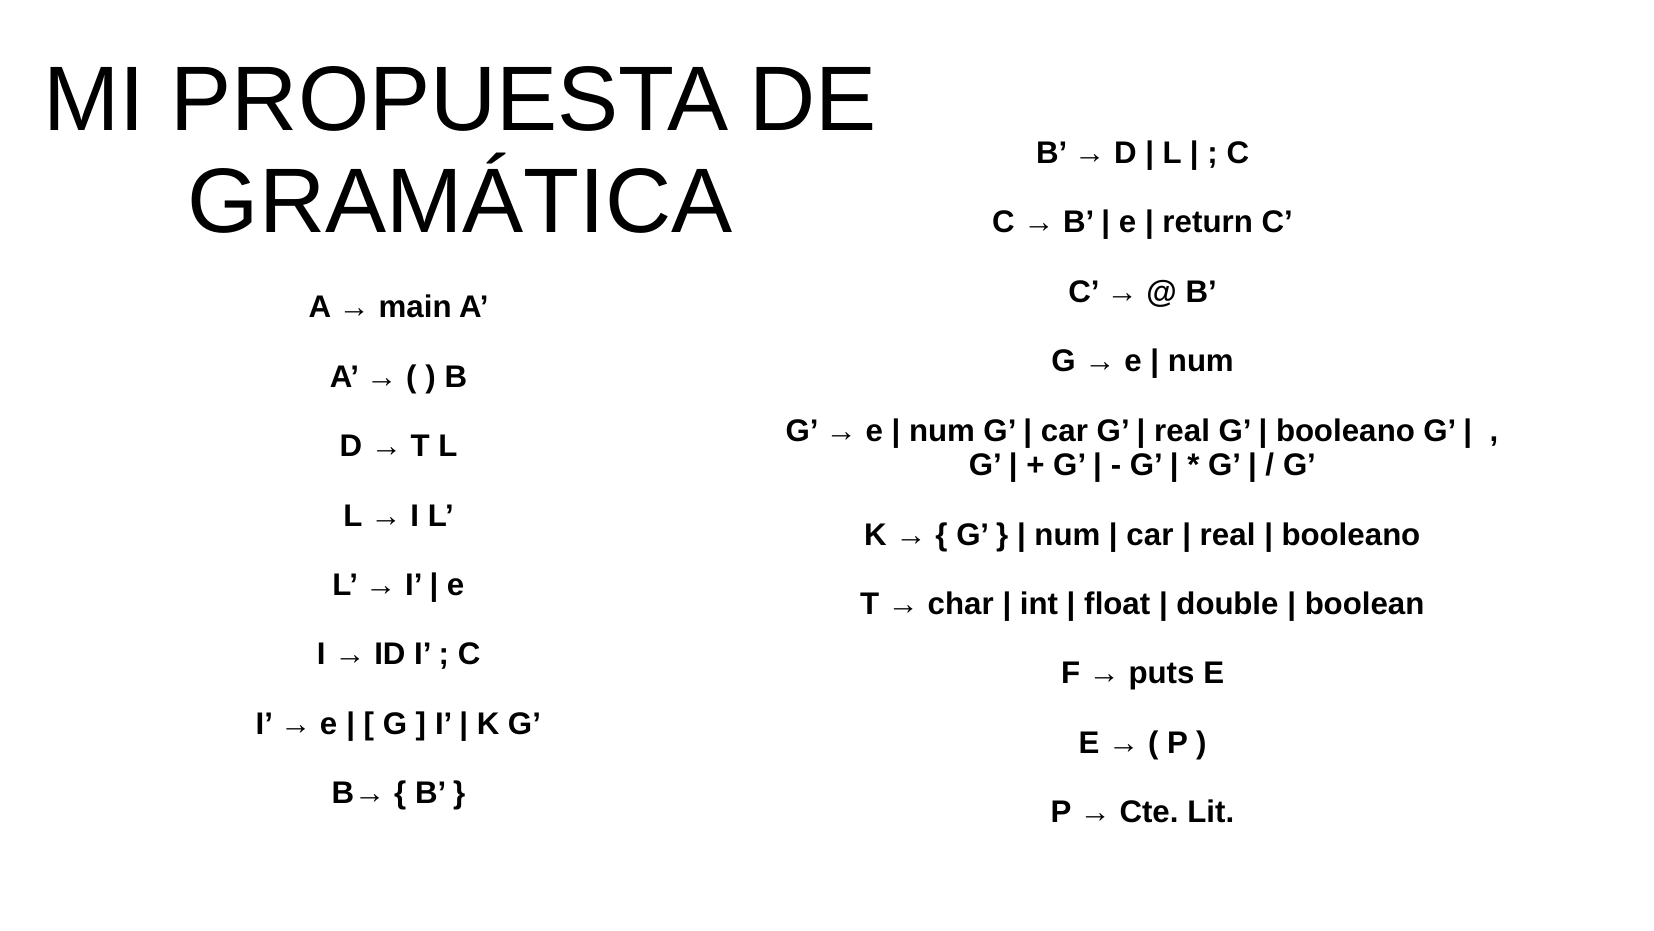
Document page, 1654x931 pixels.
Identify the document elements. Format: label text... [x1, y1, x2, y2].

subtitle B’ → D | L | ; C C → B’ | e | return C’ C’ → @ B’ G → e | num G’ → e | num G’ | car G’ | real G’ | booleano G’ | , G’ | + G’ | - G’ | * G’ | / G’ K → { G’ } | num | car | real | booleano T → char | int | float | double | boolean F → puts E E → ( P ) P → Cte. Lit. [773, 134, 1512, 880]
title MI PROPUESTA DE GRAMÁTICA [5, 0, 916, 313]
text_box A → main A’ A’ → ( ) B D → T L L → I L’ L’ → I’ | e I → ID I’ ; C I’ → e | [ G ] I’ | K G’ B→ { B’ } [29, 289, 768, 875]
